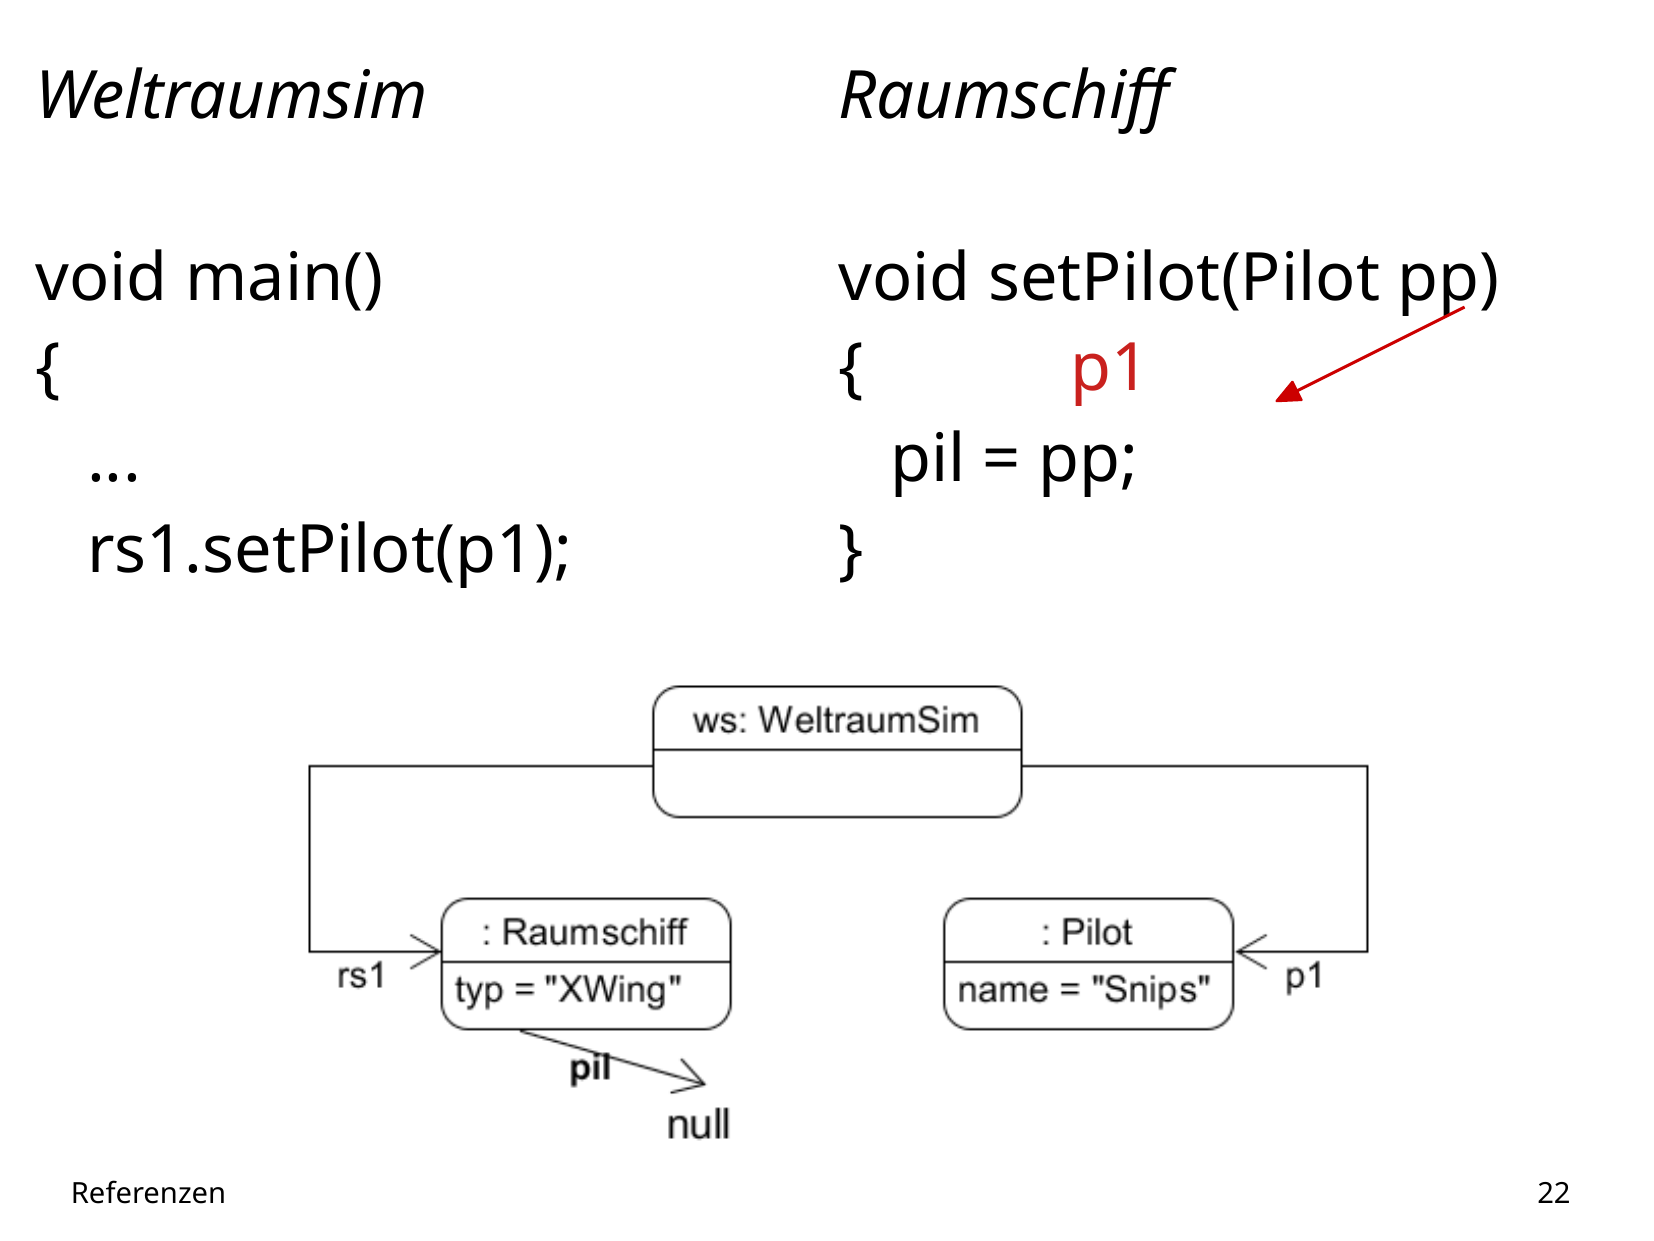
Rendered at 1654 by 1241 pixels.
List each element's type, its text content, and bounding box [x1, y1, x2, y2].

list Raumschiff void setPilot(Pilot pp) { p1 pil = pp; } [838, 47, 1630, 615]
picture [307, 684, 1371, 1143]
list Weltraumsim void main() { ... rs1.setPilot(p1); [35, 47, 745, 615]
